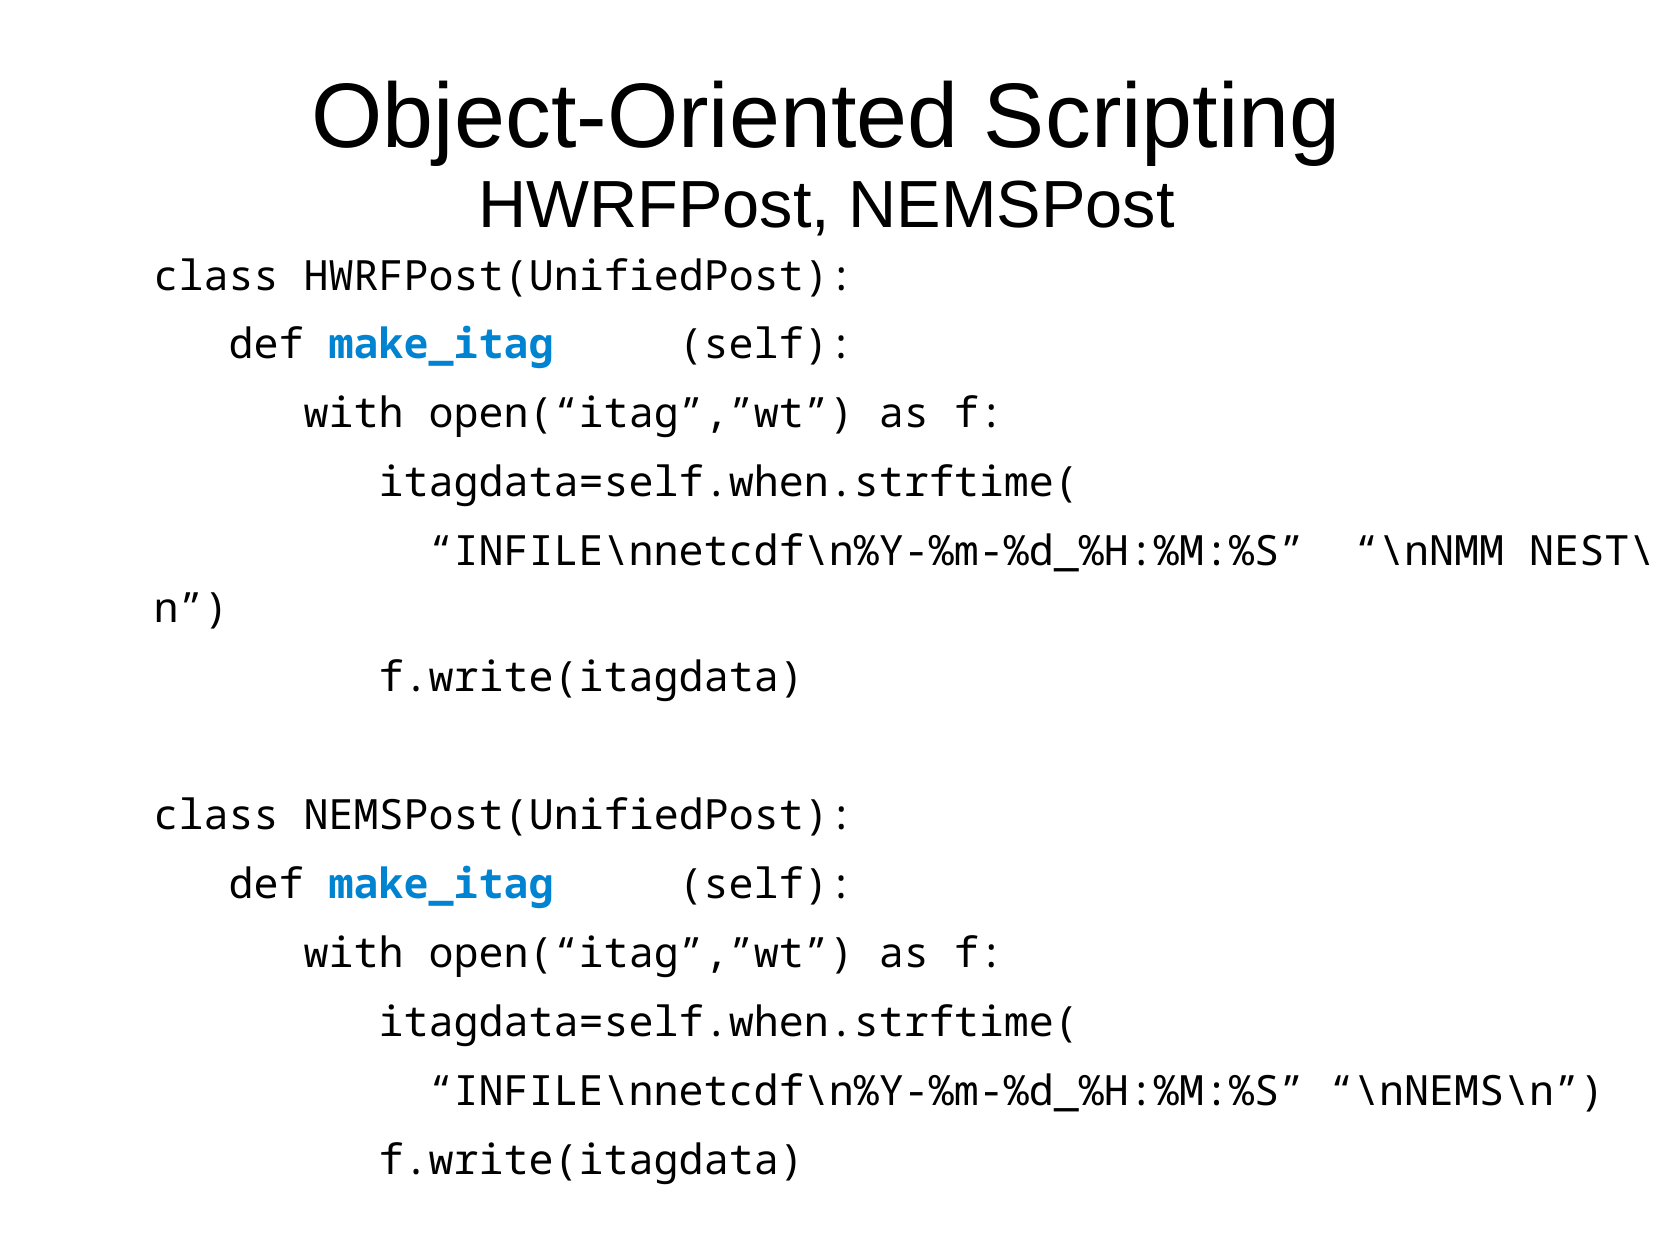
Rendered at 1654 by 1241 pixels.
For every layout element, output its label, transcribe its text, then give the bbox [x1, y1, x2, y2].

title Object-Oriented Scripting HWRFPost, NEMSPost [82, 49, 1571, 245]
list class HWRFPost(UnifiedPost): def make_itag (self): with open(“itag”,”wt”) as f: itagdata=self.when.strftime( “INFILE\nnetcdf\n%Y-%m-%d_%H:%M:%S” “\nNMM NEST\n”) f.write(itagdata) class NEMSPost(UnifiedPost): def make_itag (self): with open(“itag”,”wt”) as f: itagdata=self.when.strftime( “INFILE\nnetcdf\n%Y-%m-%d_%H:%M:%S” “\nNEMS\n”) f.write(itagdata) [82, 245, 1654, 1141]
